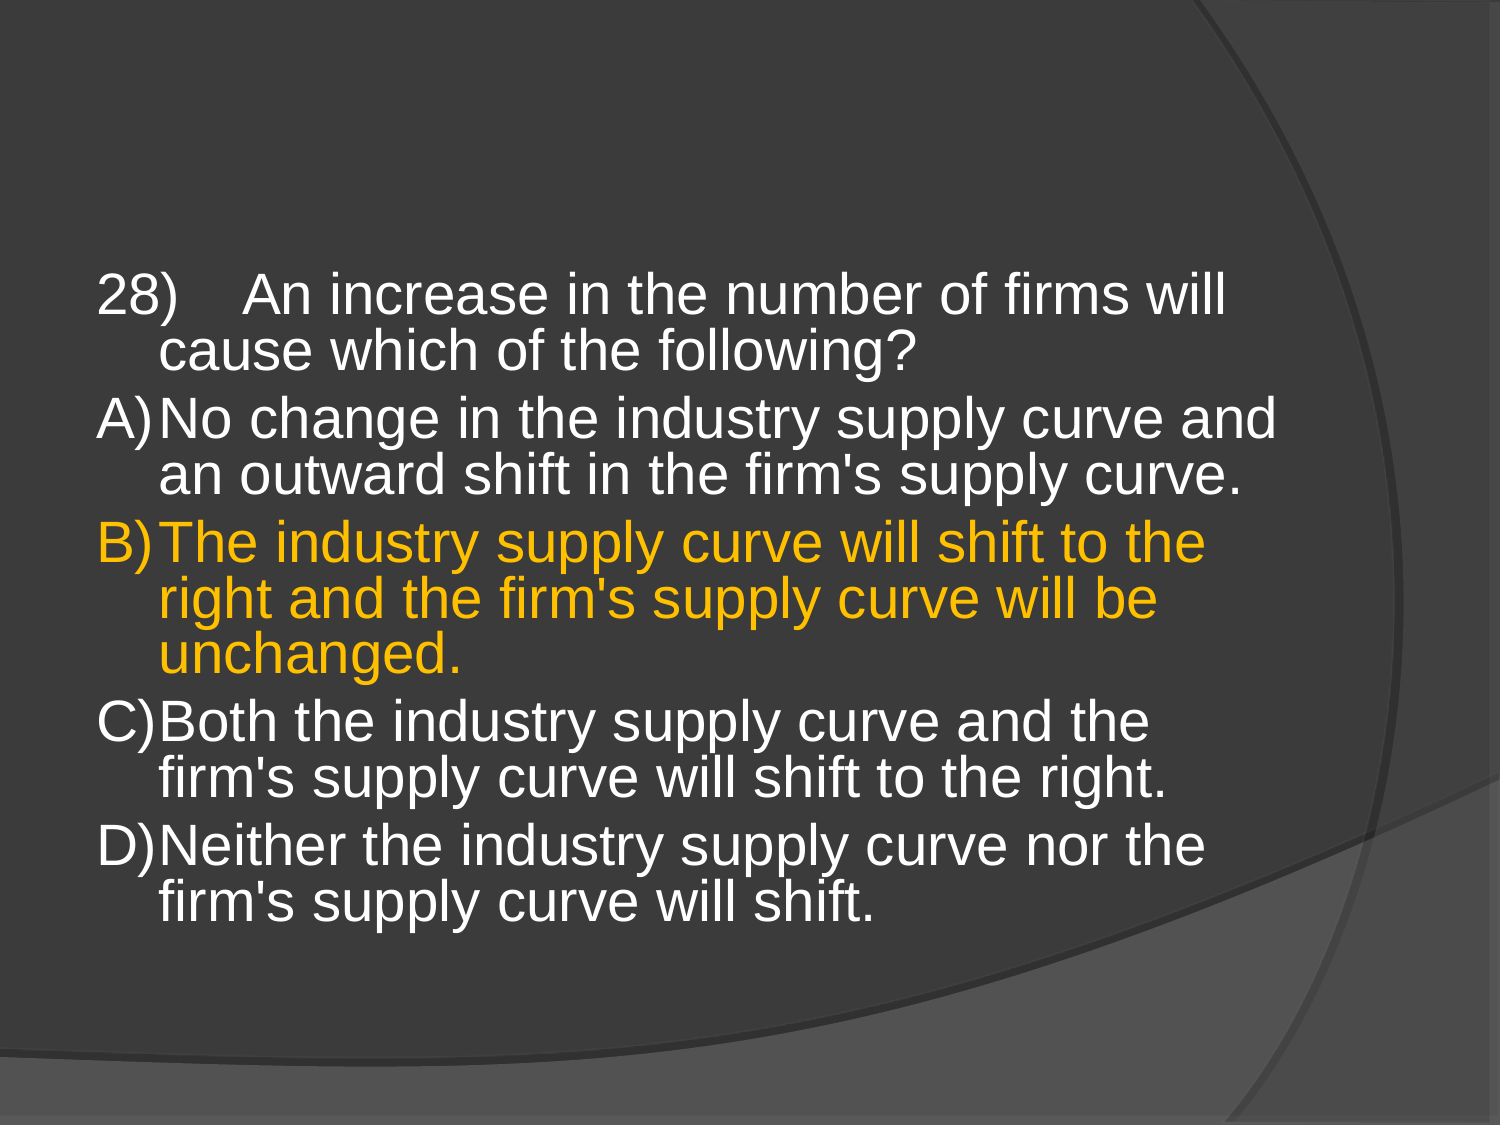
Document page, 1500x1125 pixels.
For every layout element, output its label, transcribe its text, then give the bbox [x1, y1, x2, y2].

list 28) An increase in the number of firms will cause which of the following? A) No change in the industry supply curve and an outward shift in the firm's supply curve. B) The industry supply curve will shift to the right and the firm's supply curve will be unchanged. C) Both the industry supply curve and the firm's supply curve will shift to the right. D) Neither the industry supply curve nor the firm's supply curve will shift. [75, 262, 1300, 1005]
